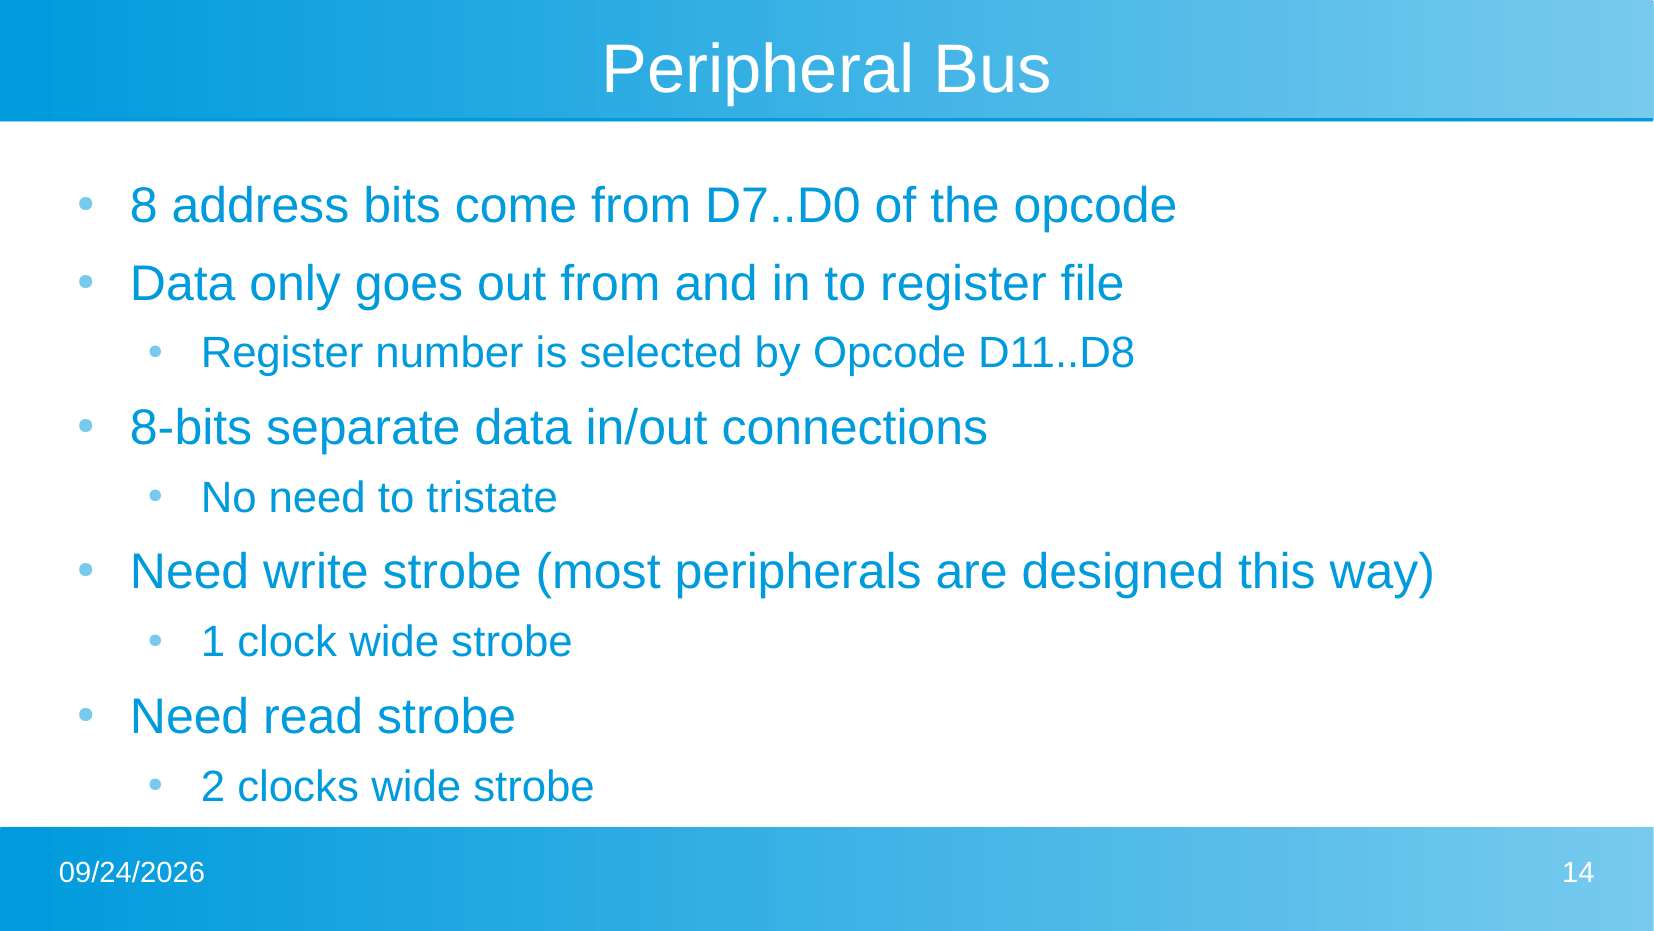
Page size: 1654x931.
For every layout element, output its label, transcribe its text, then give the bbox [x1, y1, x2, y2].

title Peripheral Bus [59, 29, 1595, 108]
list 8 address bits come from D7..D0 of the opcode Data only goes out from and in to register file Register number is selected by Opcode D11..D8 8-bits separate data in/out connections No need to tristate Need write strobe (most peripherals are designed this way) 1 clock wide strobe Need read strobe 2 clocks wide strobe [59, 177, 1595, 768]
